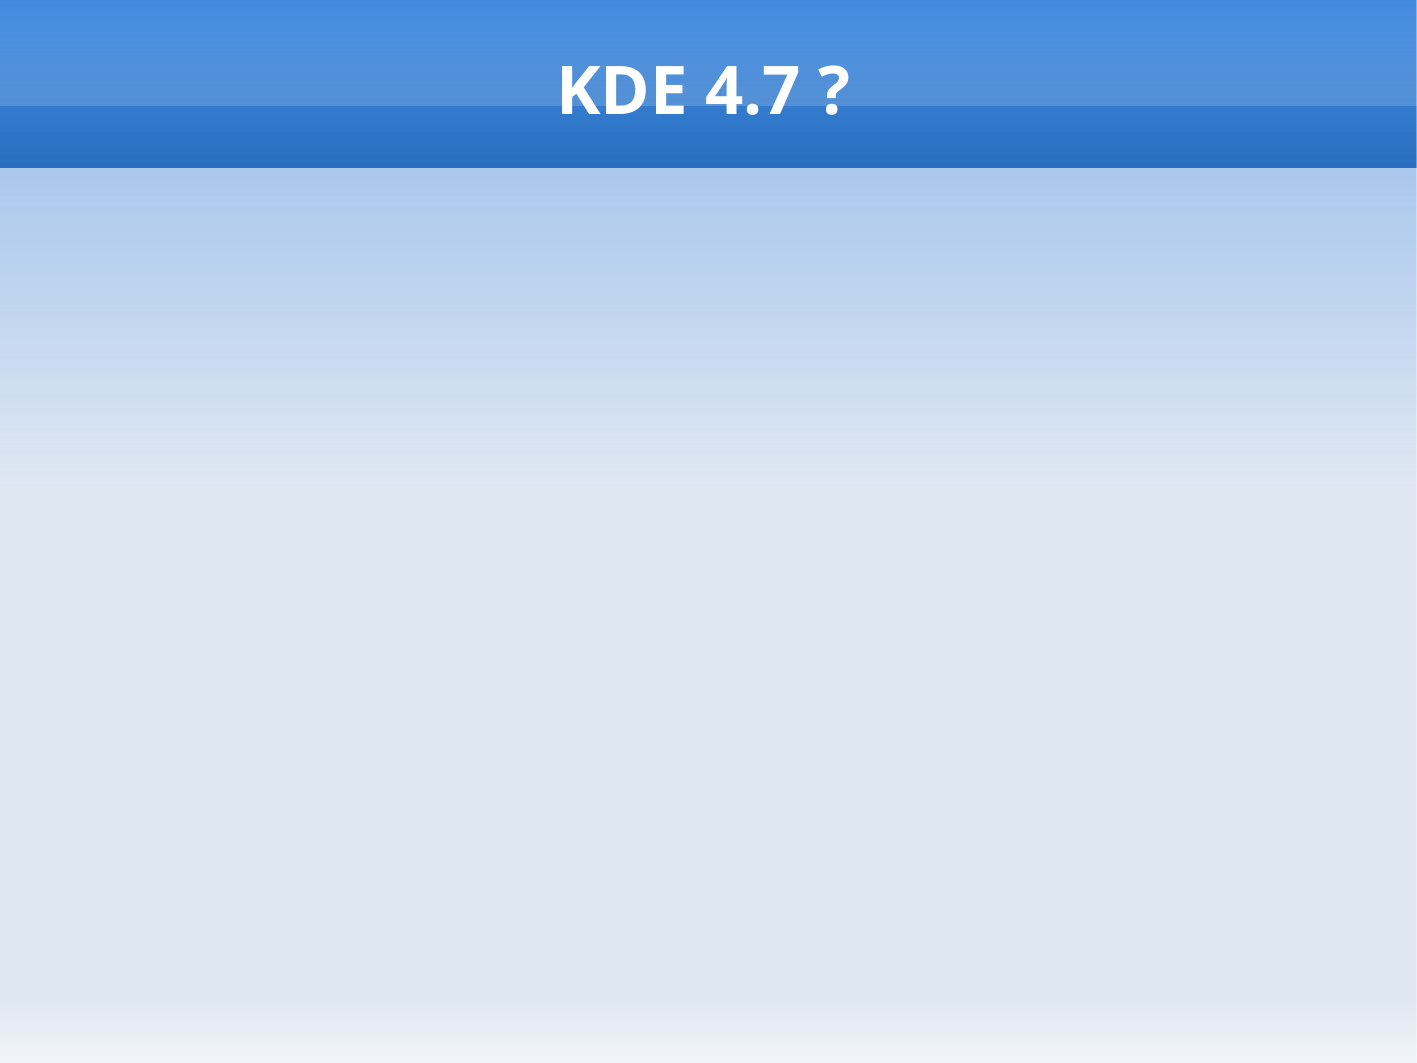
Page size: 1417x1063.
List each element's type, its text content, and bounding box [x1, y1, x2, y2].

picture [0, 0, 1417, 1063]
title KDE 4.7 ? [65, 0, 1341, 178]
